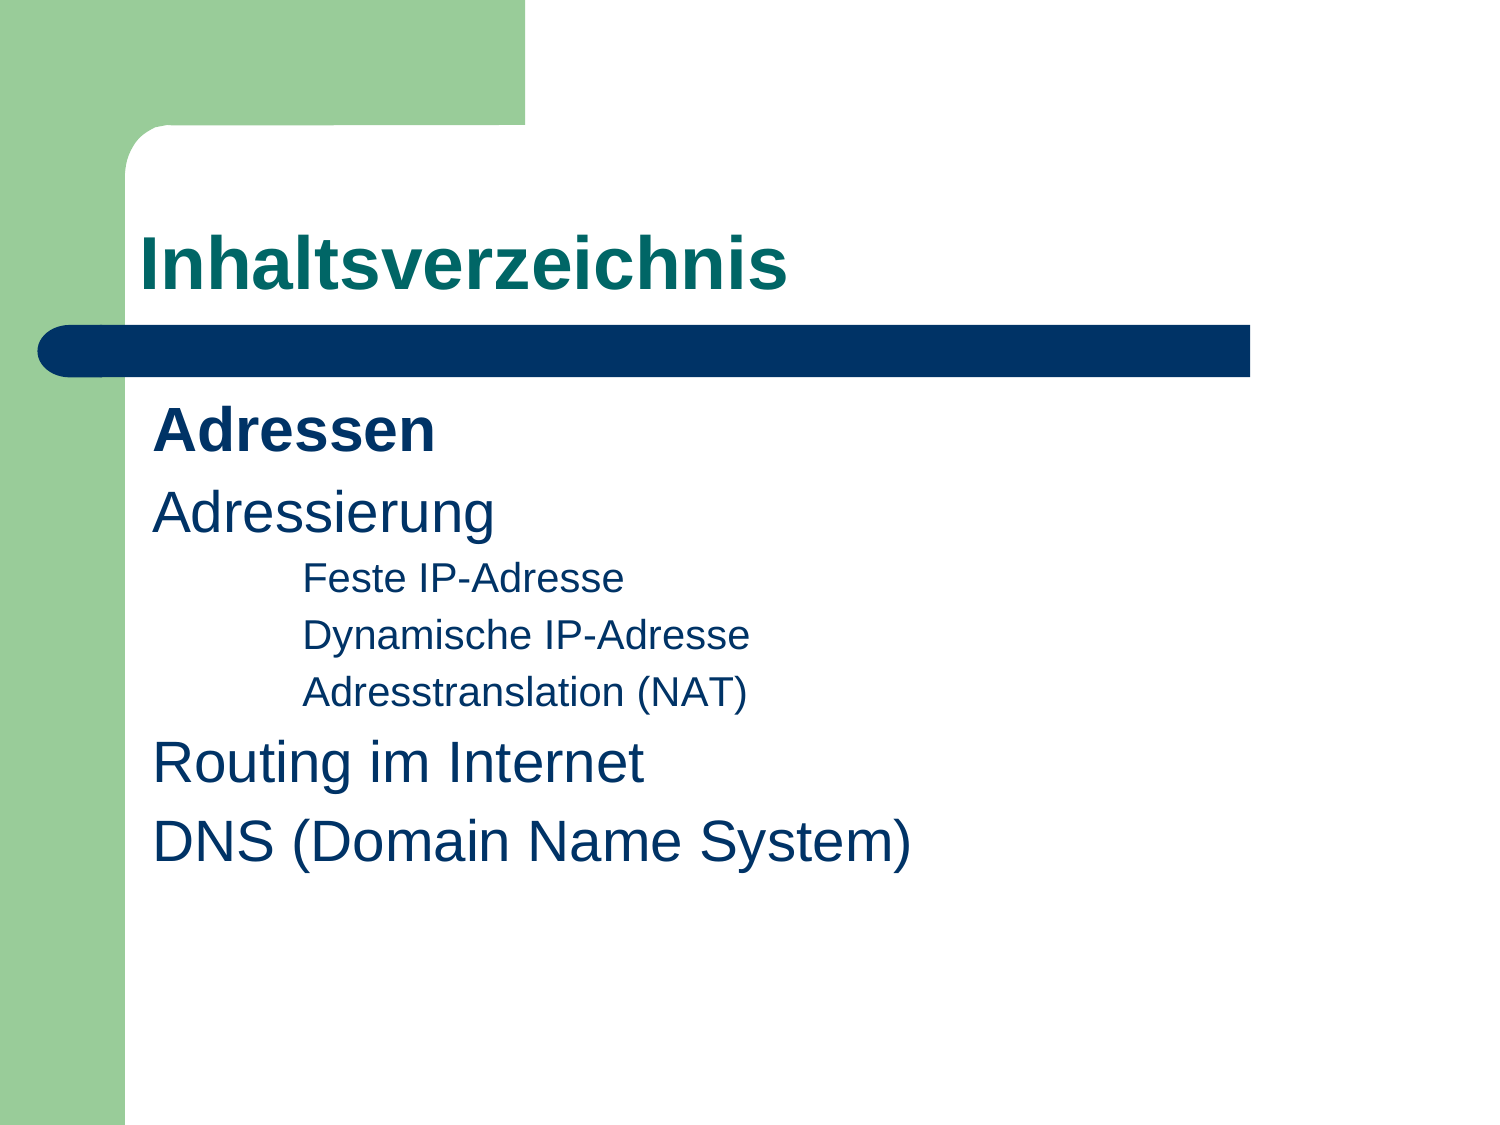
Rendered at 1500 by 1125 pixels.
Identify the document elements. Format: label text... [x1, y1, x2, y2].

list Adressen Adressierung Feste IP-Adresse Dynamische IP-Adresse Adresstranslation (NAT) Routing im Internet DNS (Domain Name System) [137, 387, 1400, 1070]
title Inhaltsverzeichnis [124, 124, 1425, 313]
